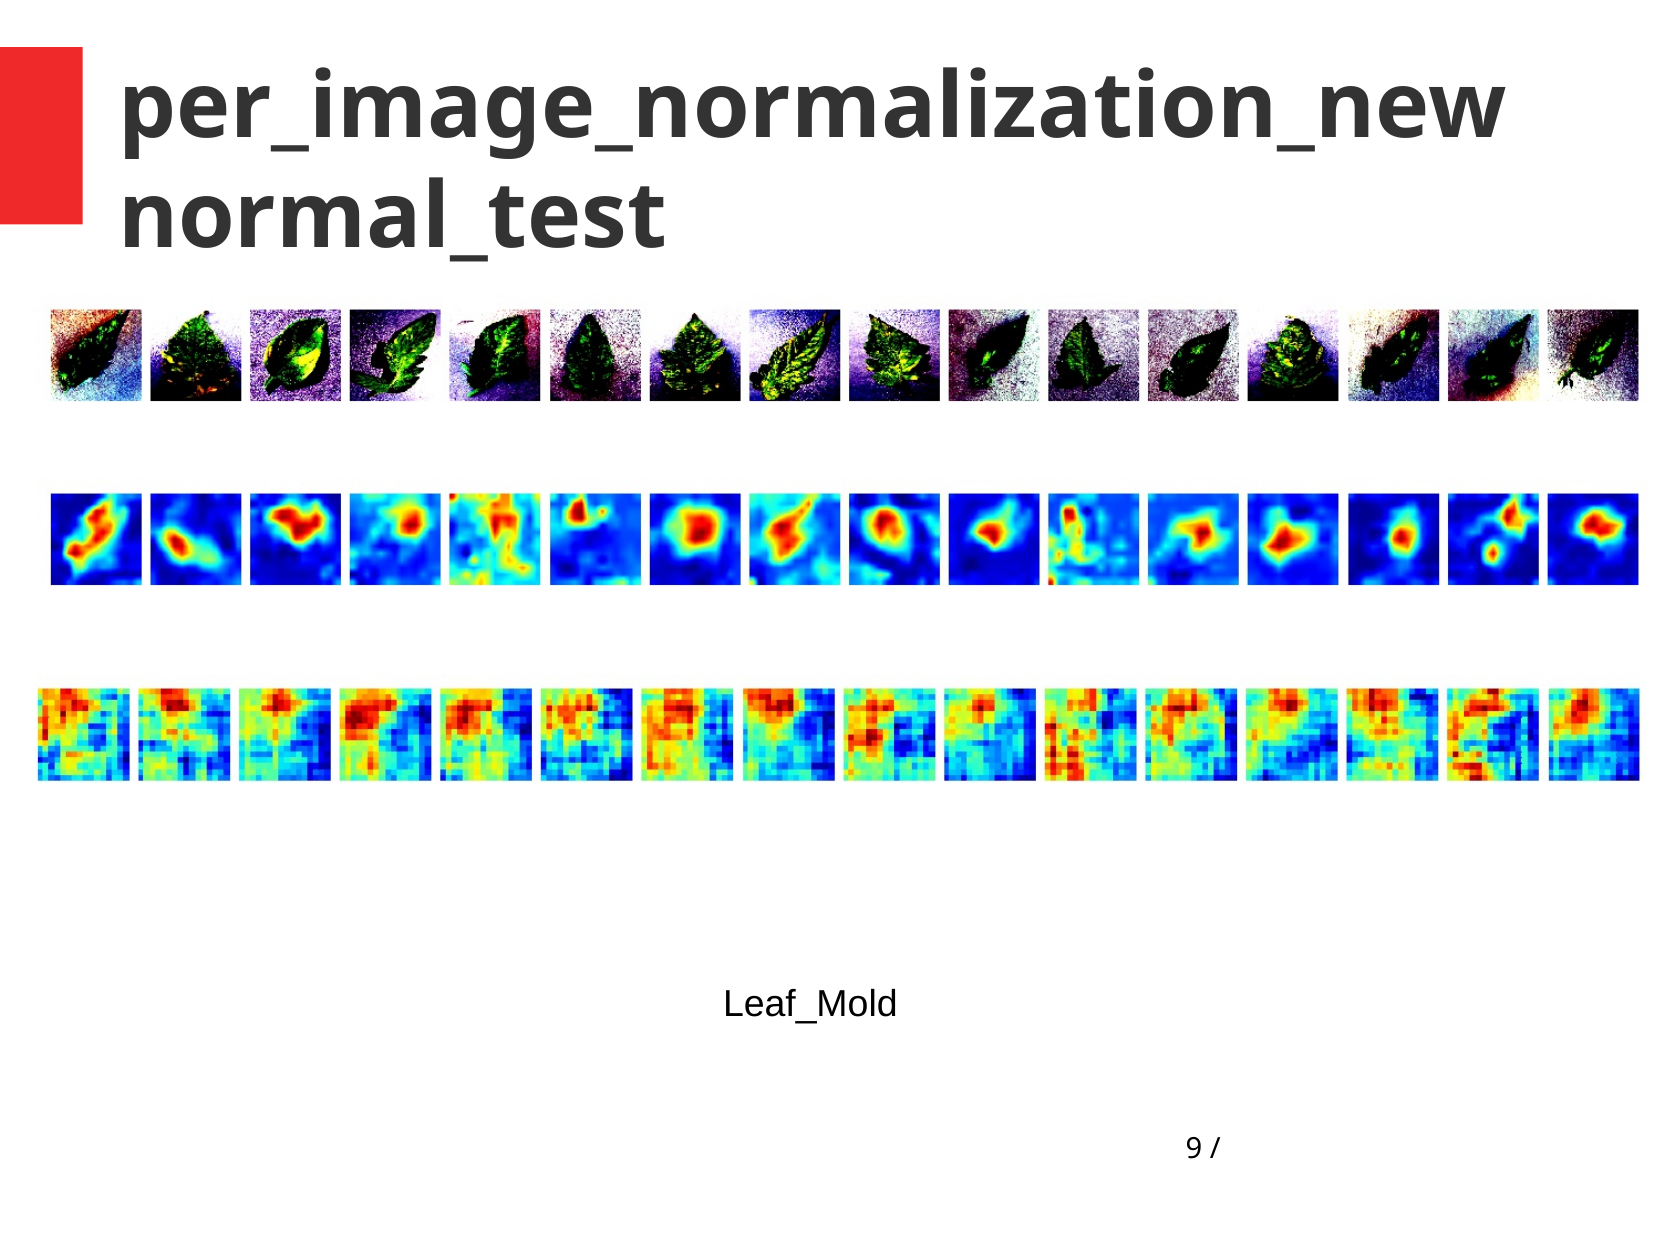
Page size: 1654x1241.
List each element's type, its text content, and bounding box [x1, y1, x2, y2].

picture [0, 294, 1654, 439]
title per_image_normalization_new normal_test [118, 45, 1571, 260]
picture [0, 478, 1654, 623]
picture [0, 674, 1654, 819]
text_box Leaf_Mold [708, 975, 913, 1032]
text_box / [1185, 1129, 1571, 1216]
